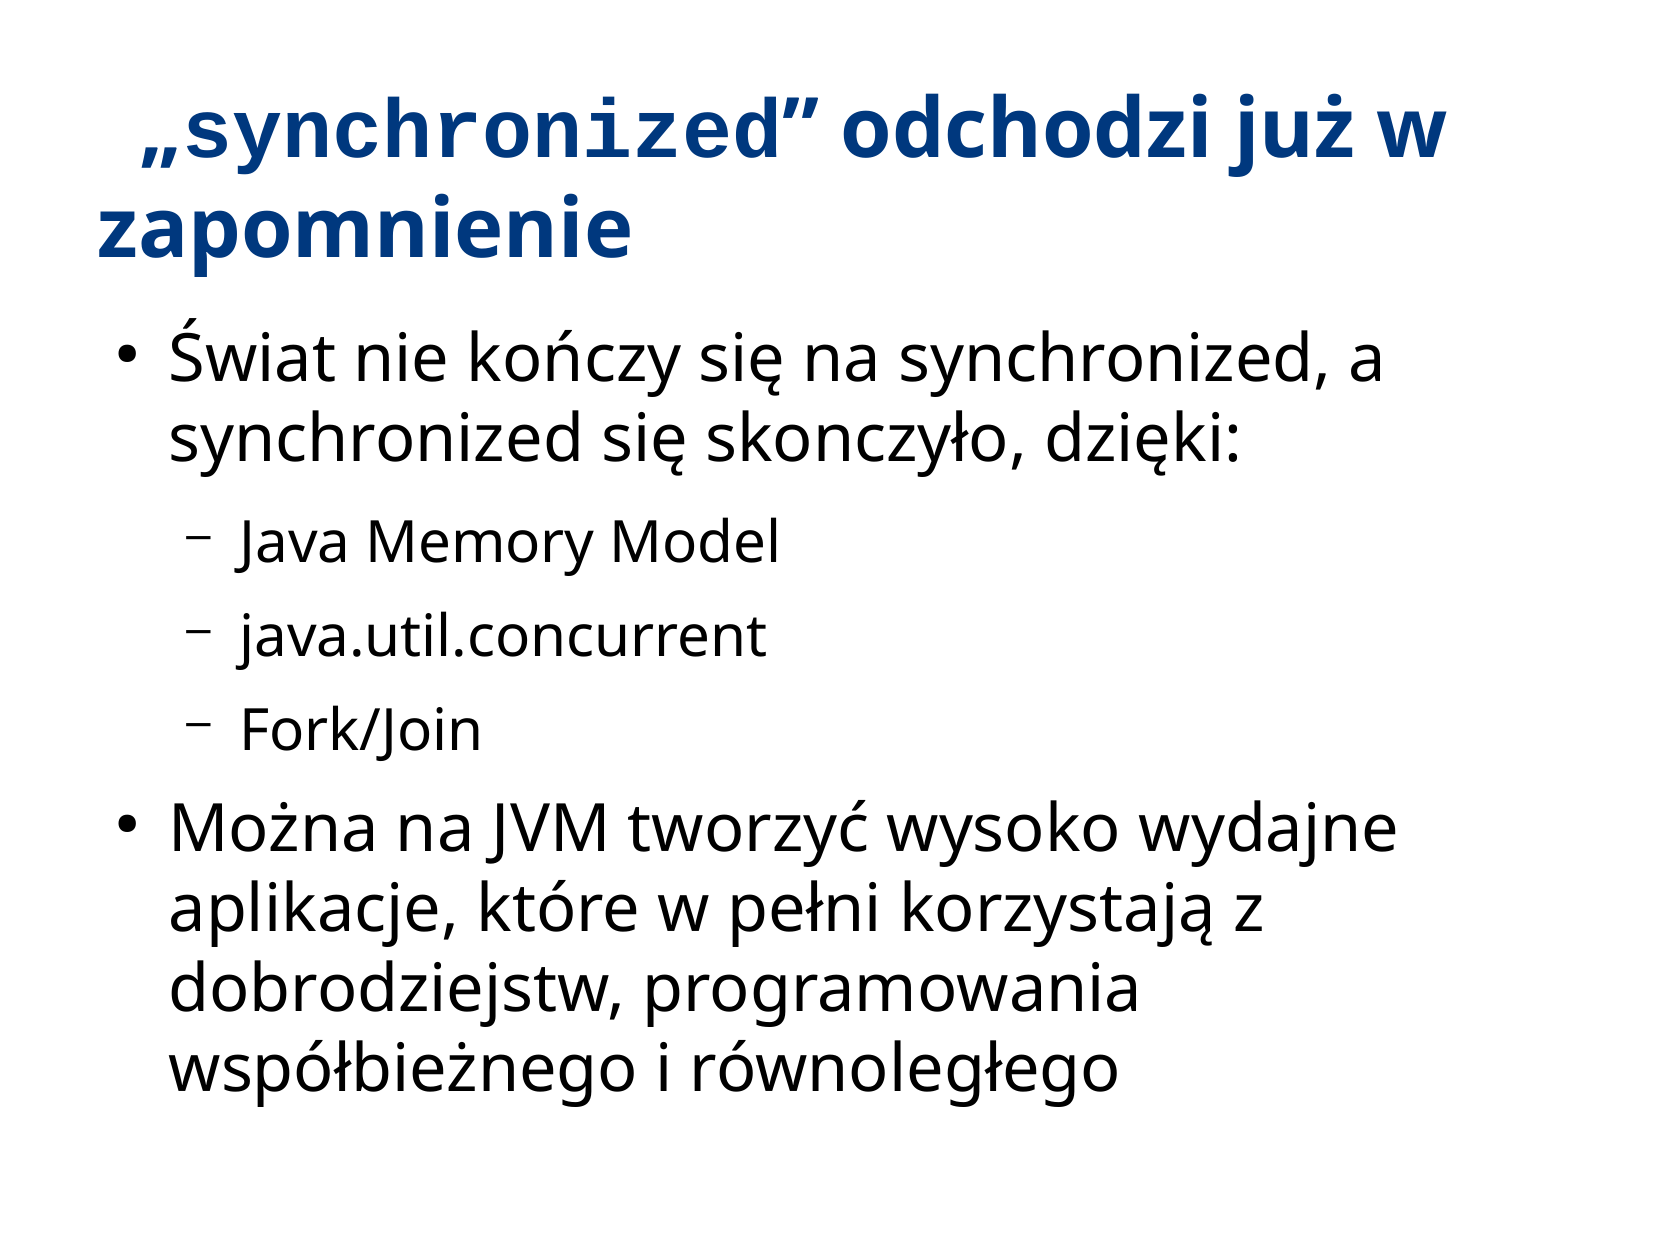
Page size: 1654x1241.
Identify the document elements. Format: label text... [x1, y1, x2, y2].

title „synchronized” odchodzi już w zapomnienie [82, 49, 1571, 290]
list Świat nie kończy się na synchronized, a synchronized się skonczyło, dzięki: Java Memory Model java.util.concurrent Fork/Join Można na JVM tworzyć wysoko wydajne aplikacje, które w pełni korzystają z dobrodziejstw, programowania współbieżnego i równoległego [82, 299, 1571, 1176]
